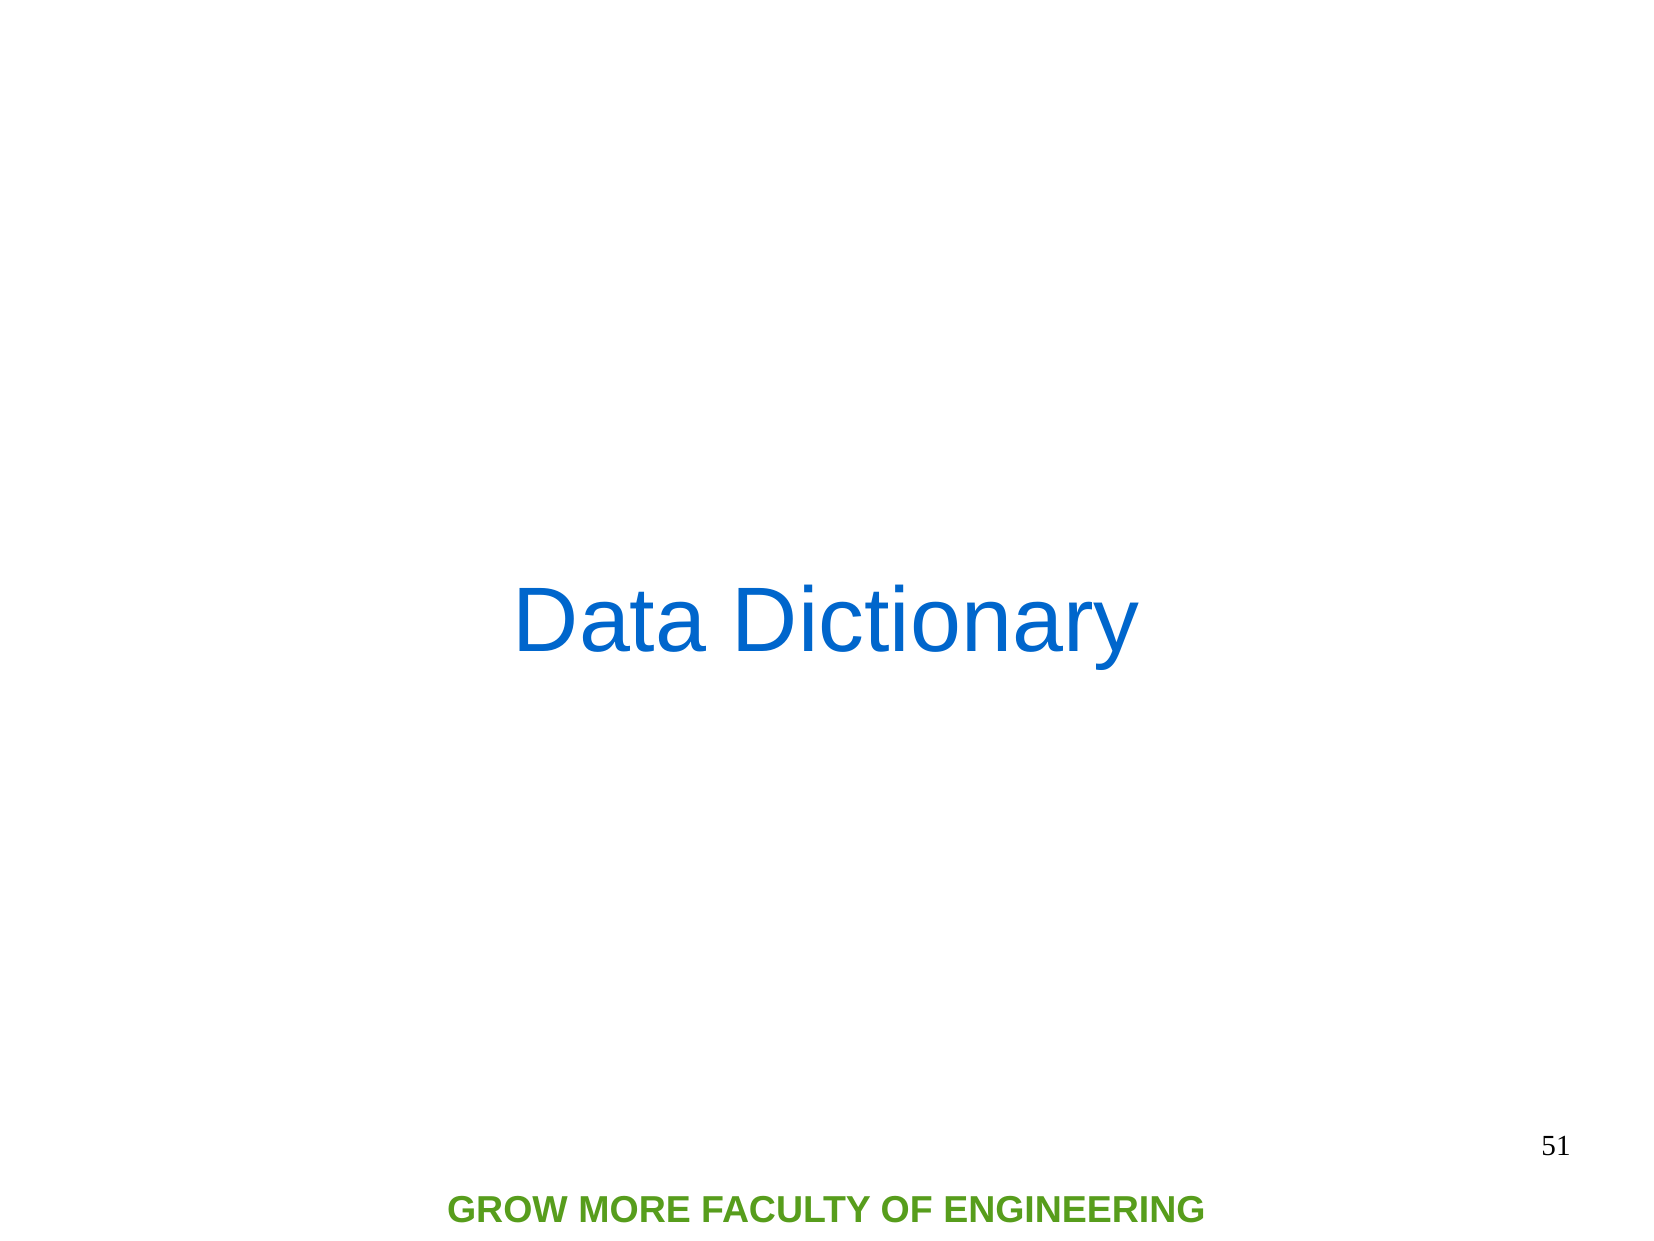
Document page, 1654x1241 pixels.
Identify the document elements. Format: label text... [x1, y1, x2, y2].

title Data Dictionary [82, 516, 1571, 724]
